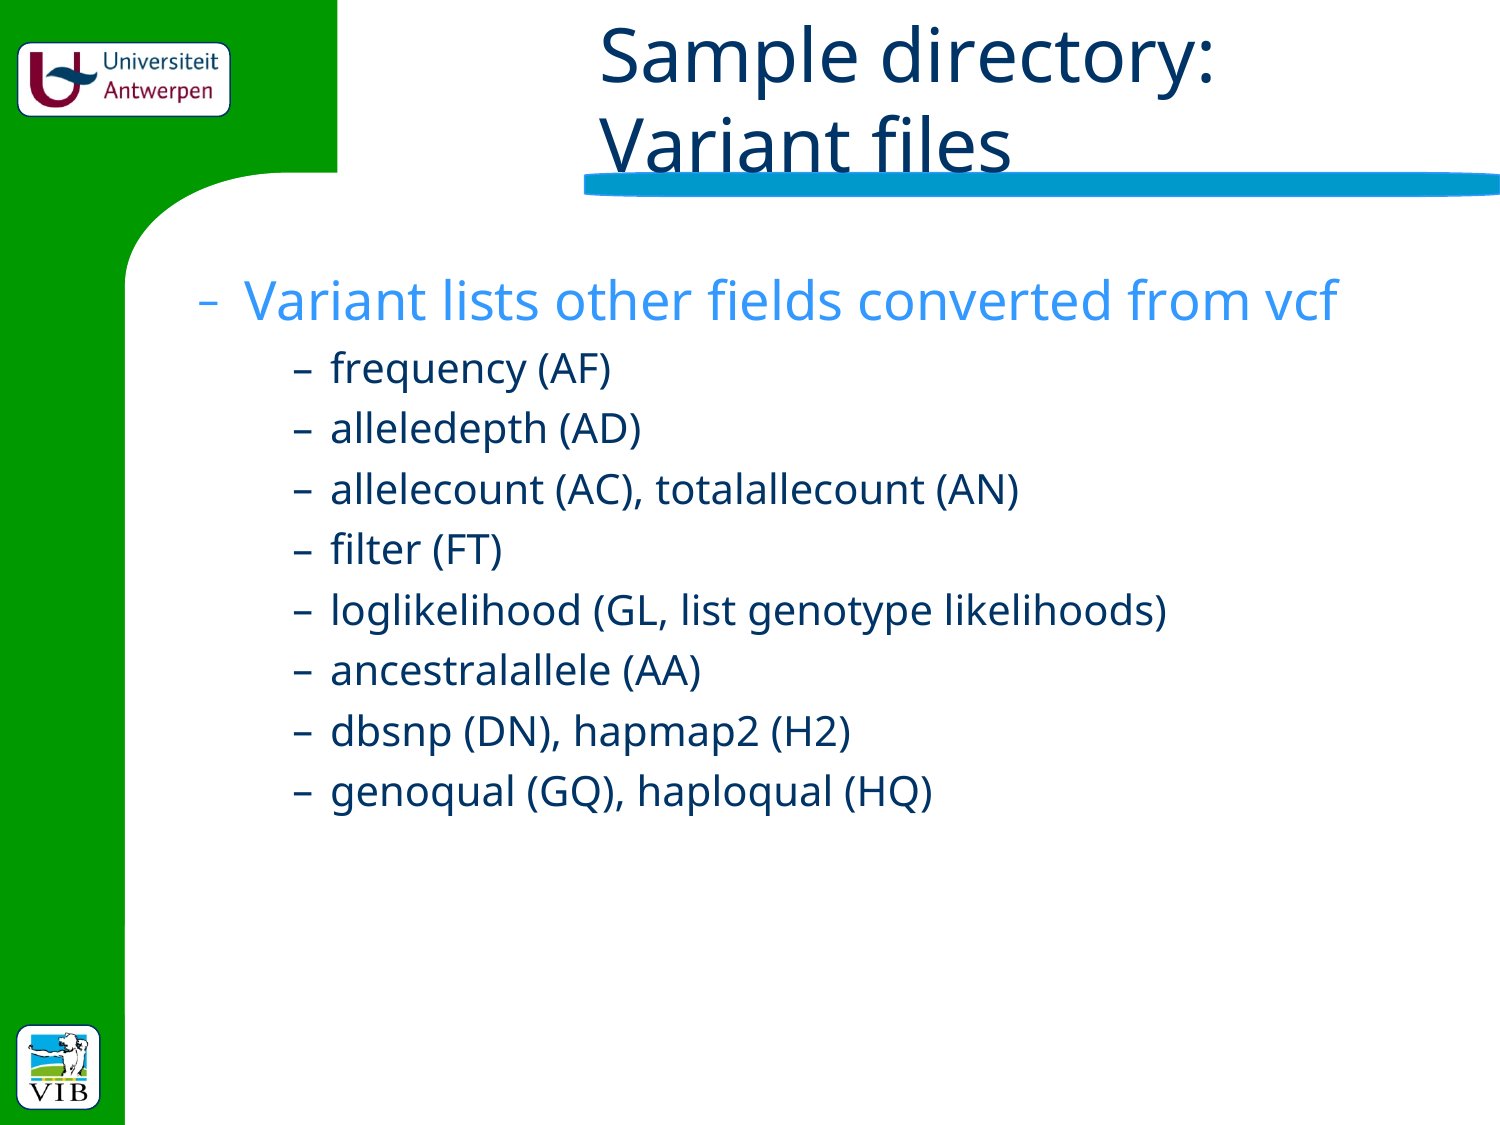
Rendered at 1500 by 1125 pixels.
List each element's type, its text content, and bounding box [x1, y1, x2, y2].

list Variant lists other fields converted from vcf frequency (AF) alleledepth (AD) allelecount (AC), totalallecount (AN) filter (FT) loglikelihood (GL, list genotype likelihoods) ancestralallele (AA) dbsnp (DN), hapmap2 (H2) genoqual (GQ), haploqual (HQ) [159, 258, 1465, 1085]
title Sample directory: Variant files [584, 0, 1500, 195]
picture [25, 47, 223, 112]
picture [25, 1029, 91, 1107]
